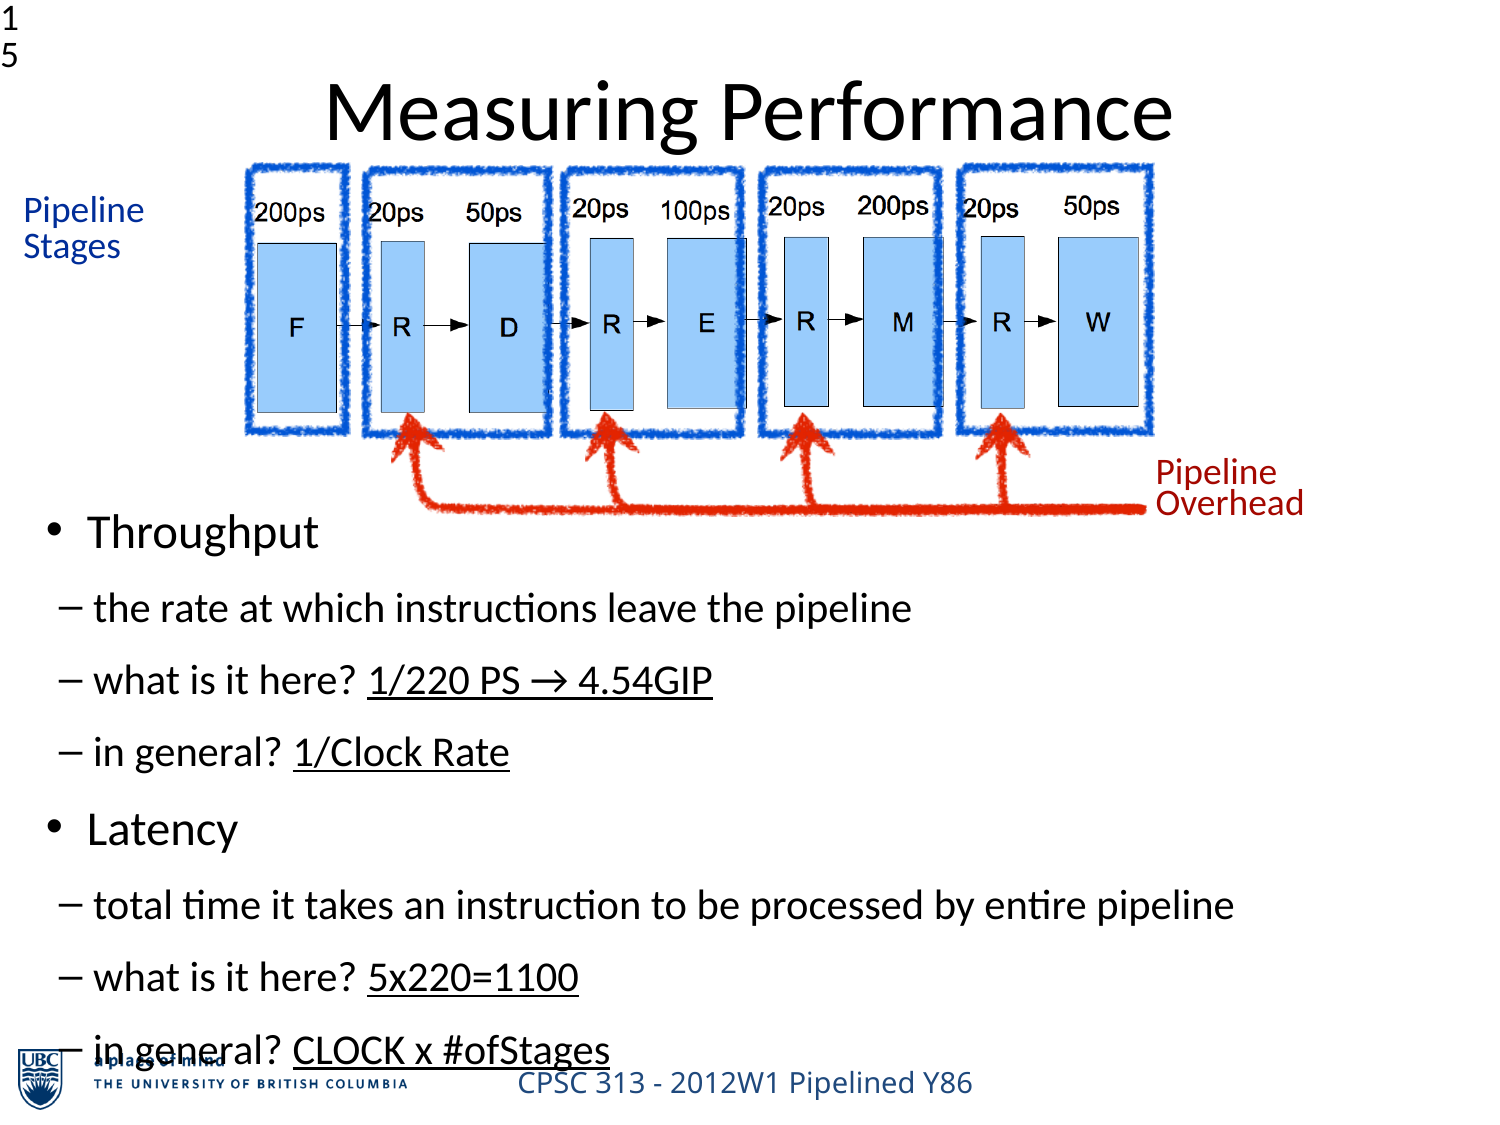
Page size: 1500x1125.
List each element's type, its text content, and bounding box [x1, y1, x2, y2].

list Throughput the rate at which instructions leave the pipeline what is it here? 1/220 PS → 4.54GIP in general? 1/Clock Rate Latency total time it takes an instruction to be processed by entire pipeline what is it here? 5x220=1100 in general? CLOCK x #ofStages [30, 492, 1468, 1083]
text_box Pipeline Overhead [1155, 429, 1407, 552]
picture [243, 162, 1155, 518]
title Measuring Performance [75, 45, 1425, 166]
text_box Pipeline Stages [23, 165, 245, 295]
picture [18, 1049, 407, 1110]
